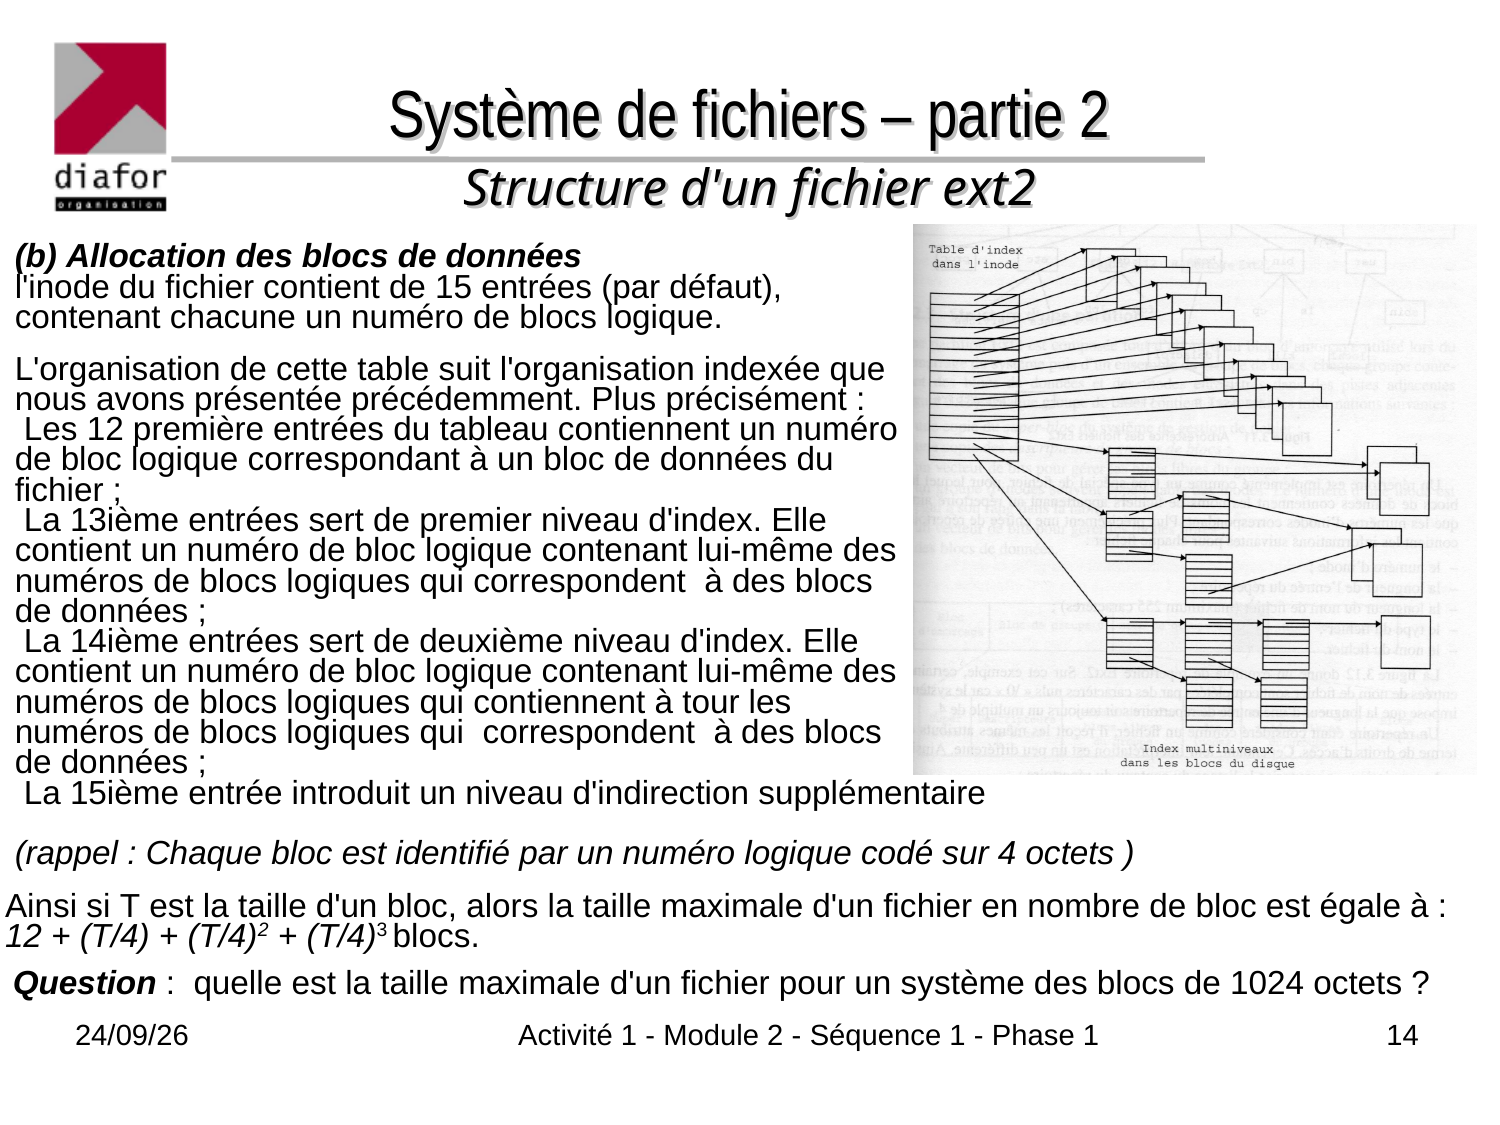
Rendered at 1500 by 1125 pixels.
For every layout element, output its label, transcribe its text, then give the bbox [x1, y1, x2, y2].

text_box Question : quelle est la taille maximale d'un fichier pour un système des blocs de 1024 octets ? [0, 962, 1447, 1008]
title Système de fichiers – partie 2 Structure d'un fichier ext2 [75, 45, 1426, 250]
text_box L'organisation de cette table suit l'organisation indexée que nous avons présentée précédemment. Plus précisément : Les 12 première entrées du tableau contiennent un numéro de bloc logique correspondant à un bloc de données du fichier ; La 13ième entrées sert de premier niveau d'index. Elle contient un numéro de bloc logique contenant lui-même des numéros de blocs logiques qui correspondent à des blocs de données ; La 14ième entrées sert de deuxième niveau d'index. Elle contient un numéro de bloc logique contenant lui-même des numéros de blocs logiques qui contiennent à tour les numéros de blocs logiques qui correspondent à des blocs de données ; La 15ième entrée introduit un niveau d'indirection supplémentaire [0, 348, 1003, 818]
text_box Ainsi si T est la taille d'un bloc, alors la taille maximale d'un fichier en nombre de bloc est égale à : 12 + (T/4) + (T/4)2 + (T/4)3 blocs. [0, 885, 1465, 962]
picture [913, 224, 1477, 775]
text_box (b) Allocation des blocs de données l'inode du fichier contient de 15 entrées (par défaut), contenant chacune un numéro de blocs logique. [0, 236, 808, 342]
text_box (rappel : Chaque bloc est identifié par un numéro logique codé sur 4 octets ) [0, 832, 1152, 878]
picture [53, 42, 168, 213]
